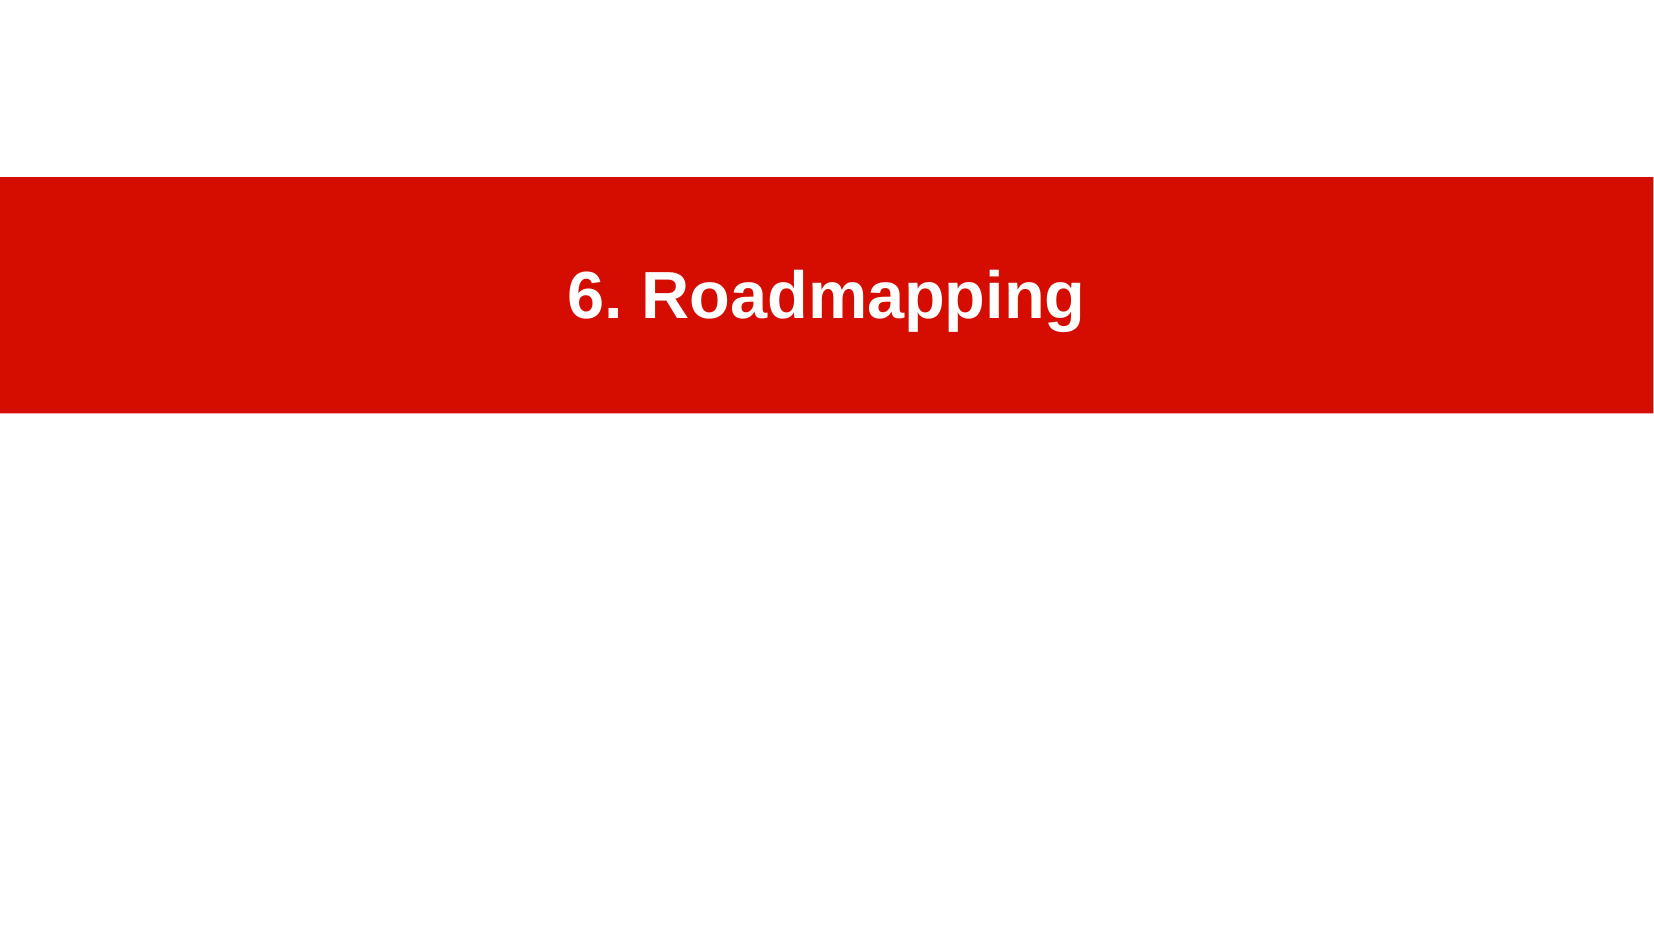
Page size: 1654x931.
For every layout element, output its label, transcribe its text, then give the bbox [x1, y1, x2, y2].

title 6. Roadmapping [0, 177, 1654, 414]
